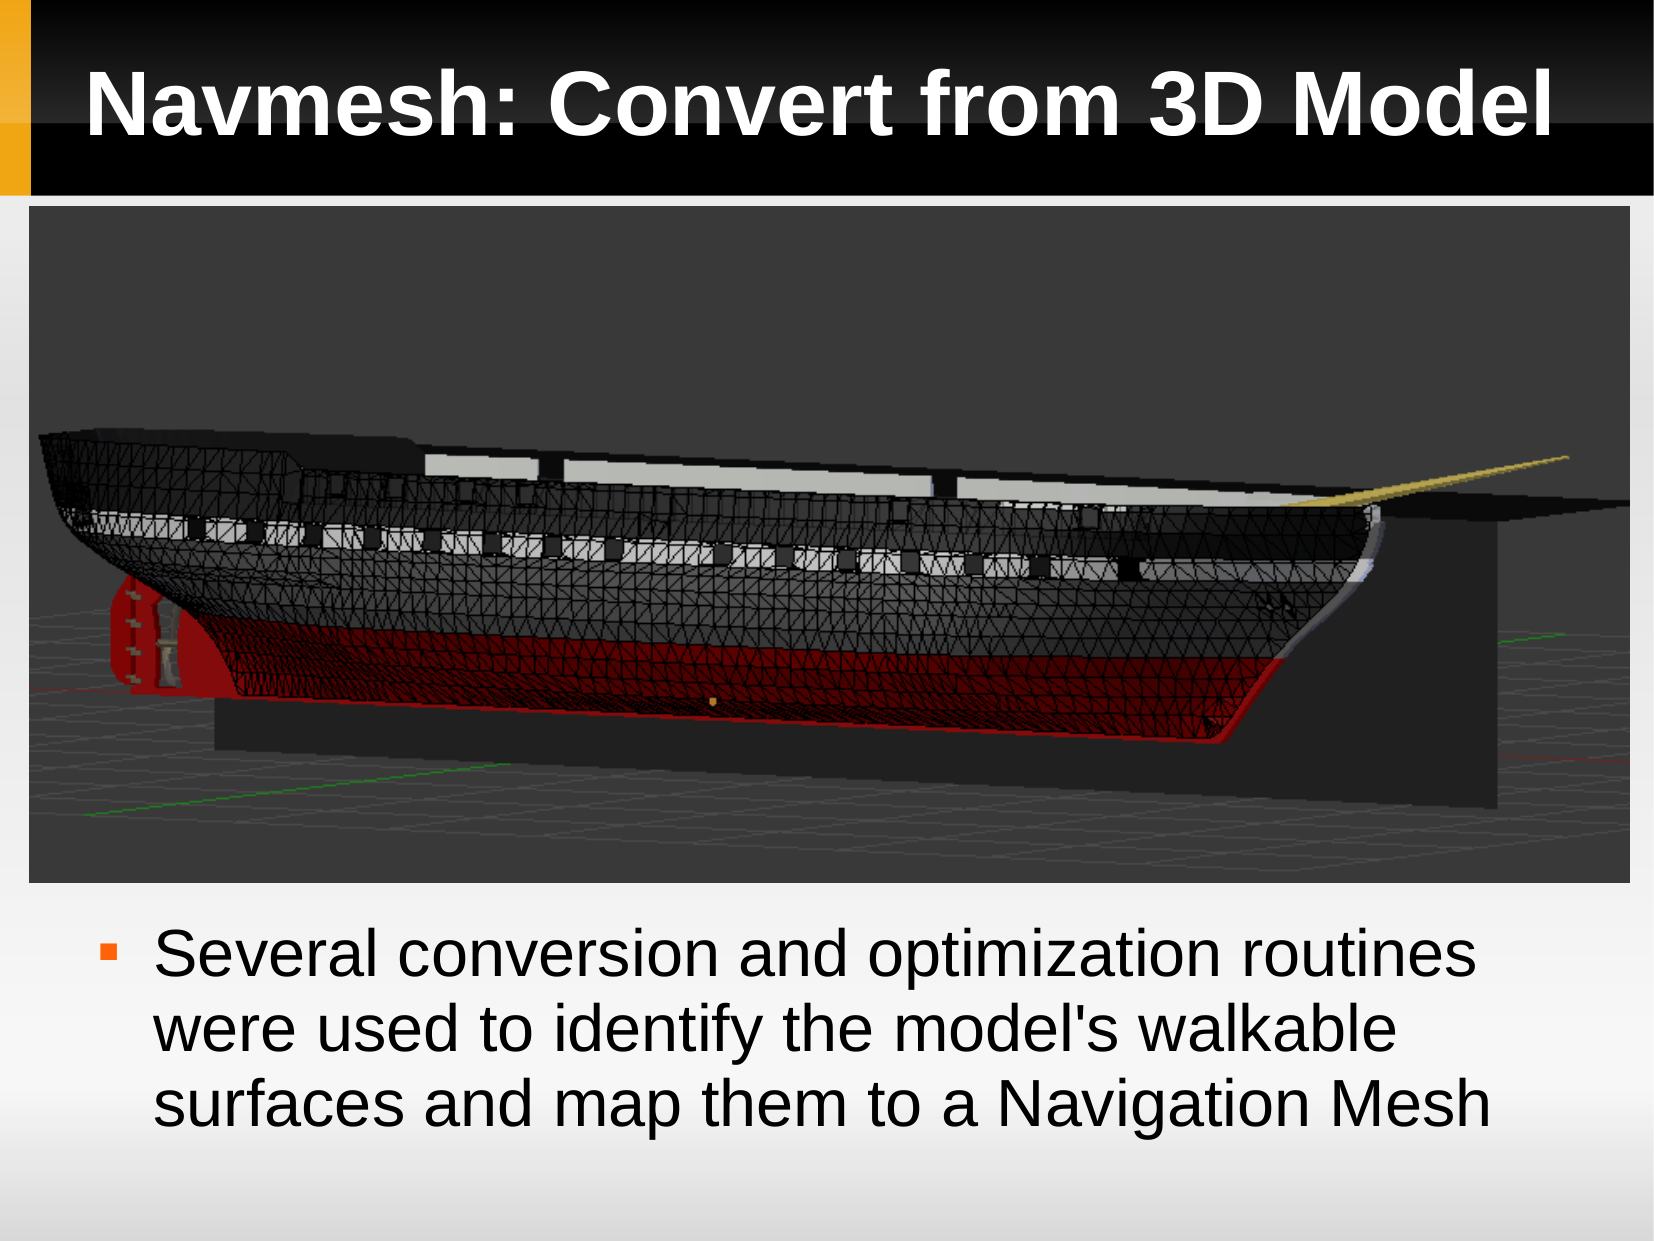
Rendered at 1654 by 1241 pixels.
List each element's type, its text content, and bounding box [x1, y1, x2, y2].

picture [0, 0, 1654, 1241]
title Navmesh: Convert from 3D Model [76, 0, 1565, 206]
list Several conversion and optimization routines were used to identify the model's walkable surfaces and map them to a Navigation Mesh [82, 883, 1571, 1141]
